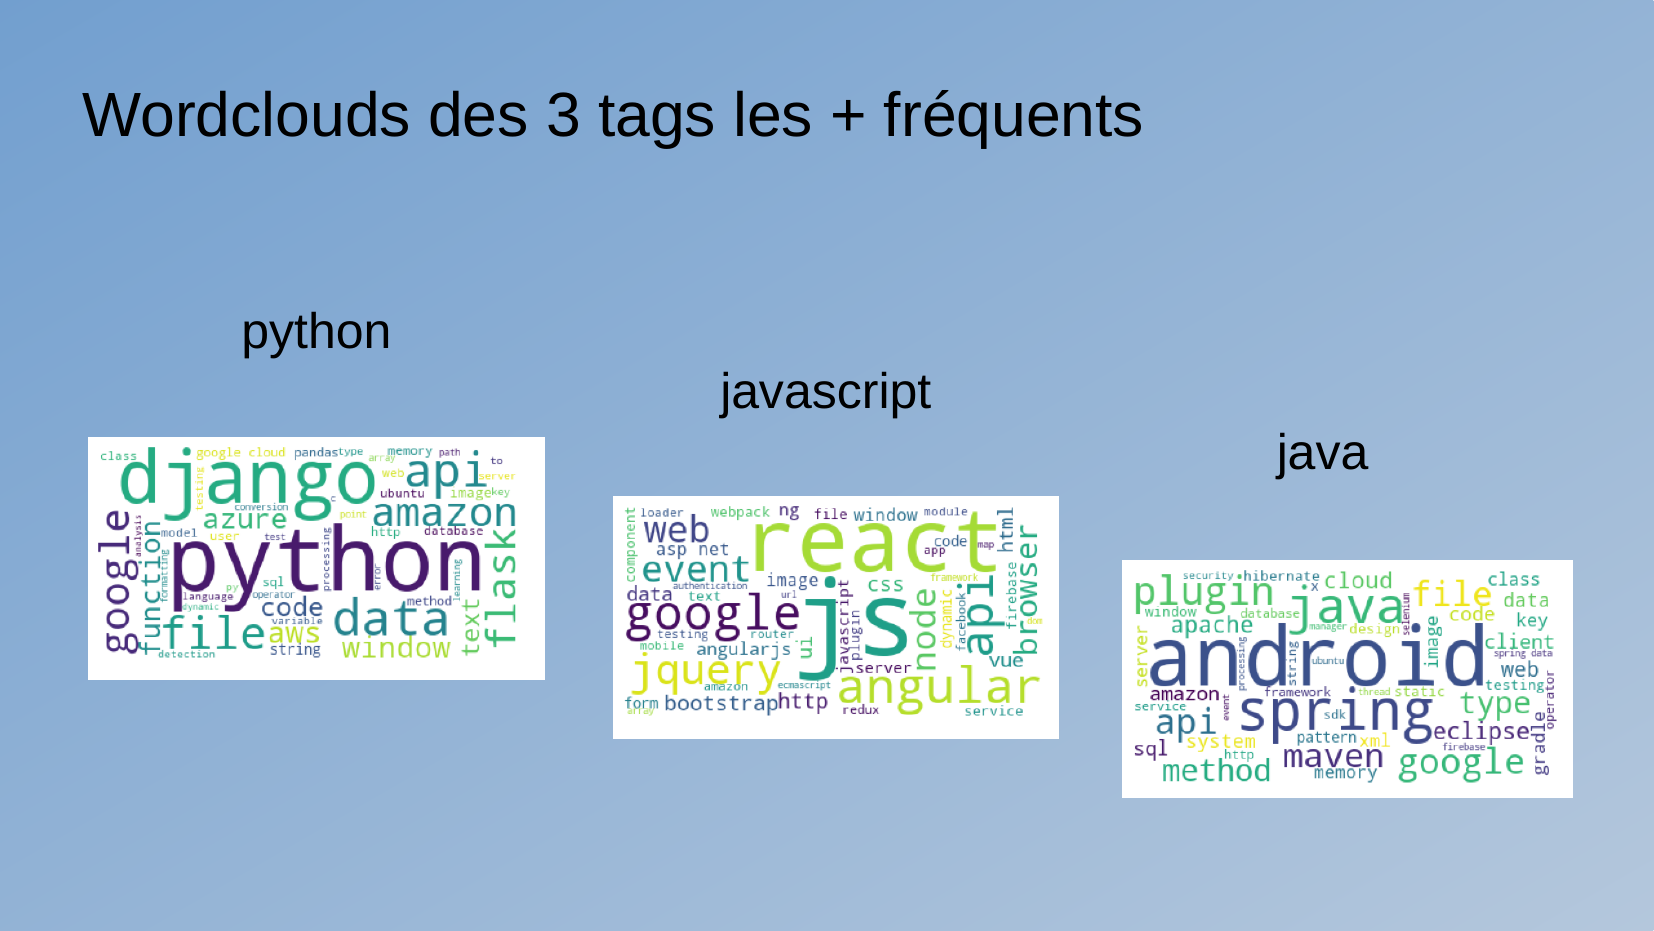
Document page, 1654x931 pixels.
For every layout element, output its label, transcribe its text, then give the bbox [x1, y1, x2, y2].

title Wordclouds des 3 tags les + fréquents [82, 37, 1571, 193]
picture [1122, 560, 1573, 798]
picture [88, 437, 545, 680]
picture [613, 496, 1059, 739]
list python [170, 303, 650, 562]
list javascript [649, 362, 1129, 621]
list java [1205, 424, 1625, 591]
